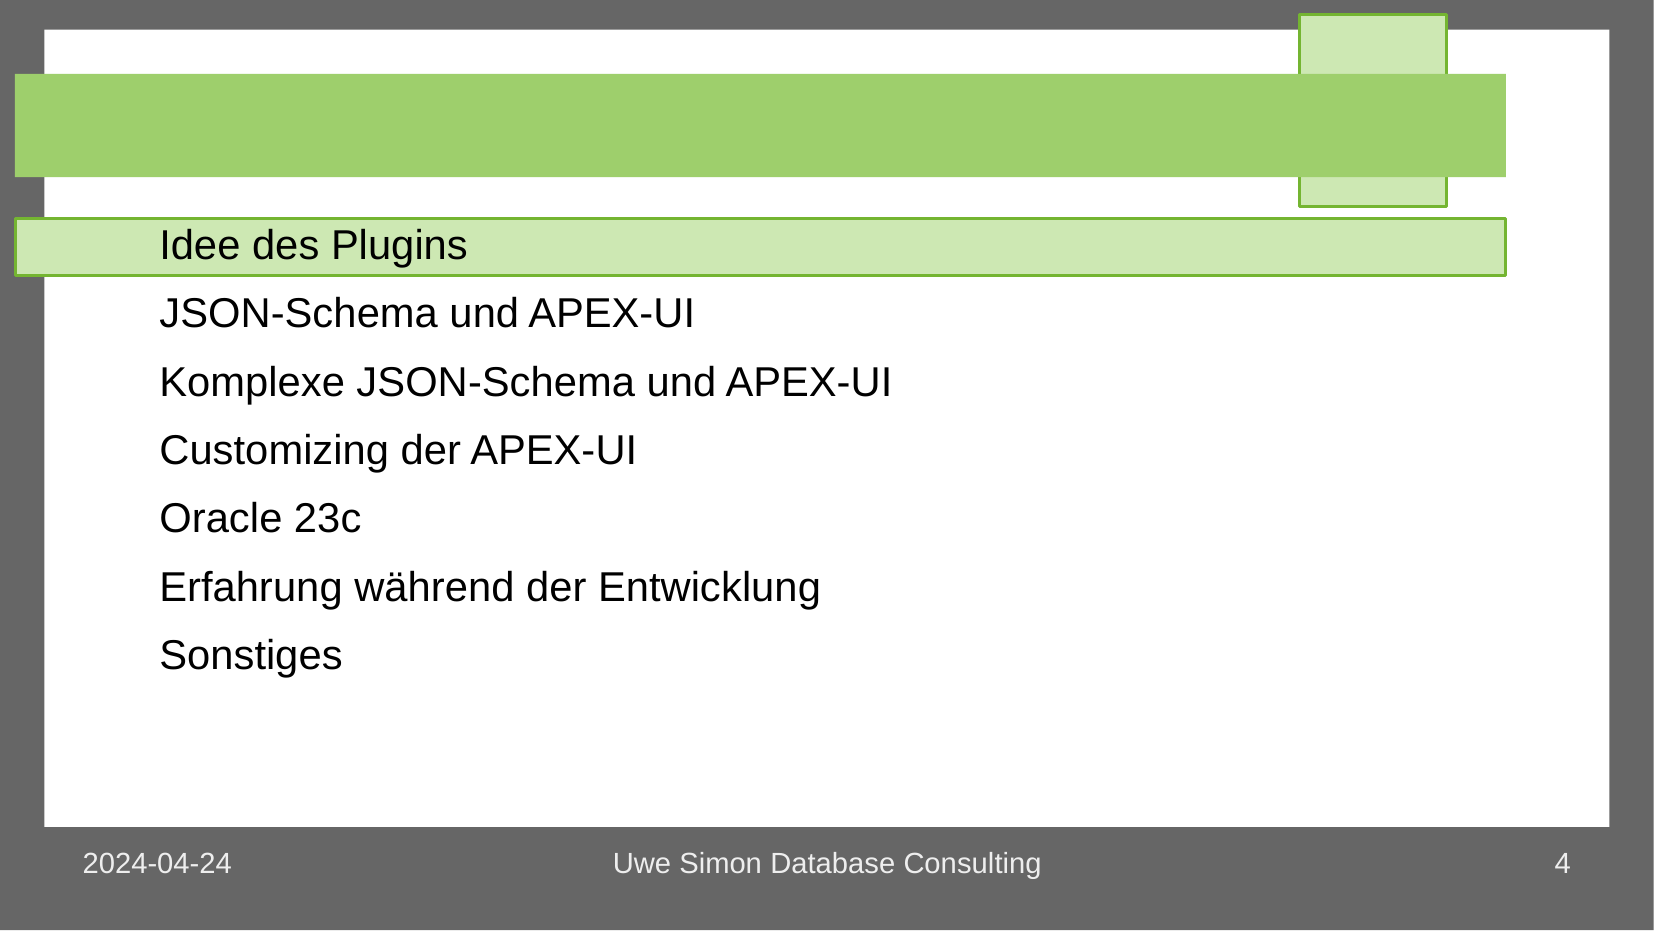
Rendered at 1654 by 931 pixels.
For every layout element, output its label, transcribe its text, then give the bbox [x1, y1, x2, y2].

list Idee des Plugins JSON-Schema und APEX-UI Komplexe JSON-Schema und APEX-UI Customizing der APEX-UI Oracle 23c Erfahrung während der Entwicklung Sonstiges [88, 221, 1565, 813]
text_box [15, 218, 1506, 276]
